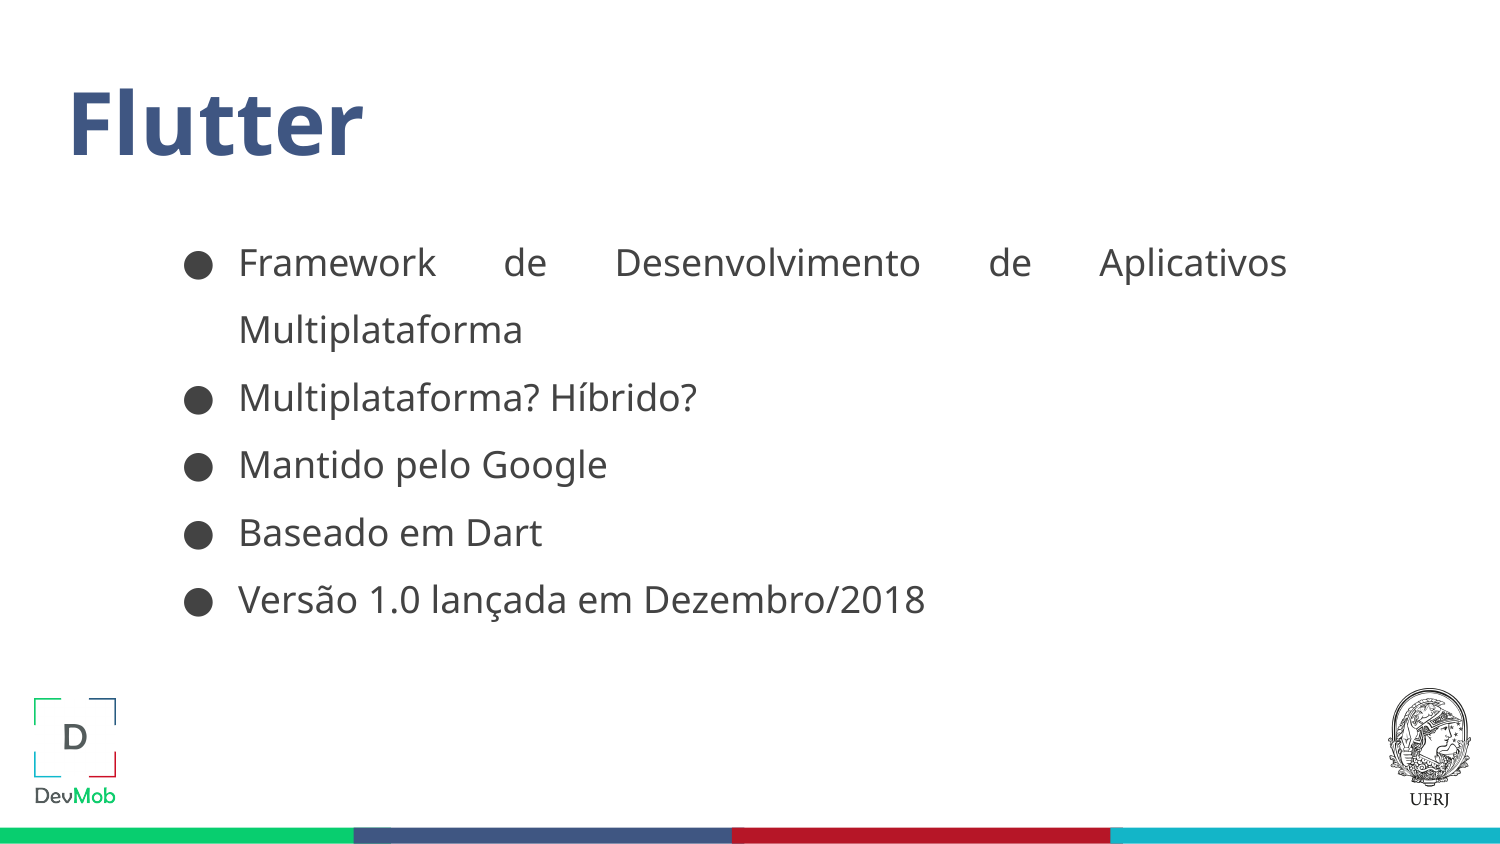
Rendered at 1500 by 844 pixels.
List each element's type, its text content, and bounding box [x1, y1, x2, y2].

picture [1388, 688, 1471, 808]
title Flutter [51, 51, 1449, 189]
picture [34, 698, 116, 808]
list Framework de Desenvolvimento de Aplicativos Multiplataforma Multiplataforma? Híbrido? Mantido pelo Google Baseado em Dart Versão 1.0 lançada em Dezembro/2018 [148, 200, 1304, 752]
